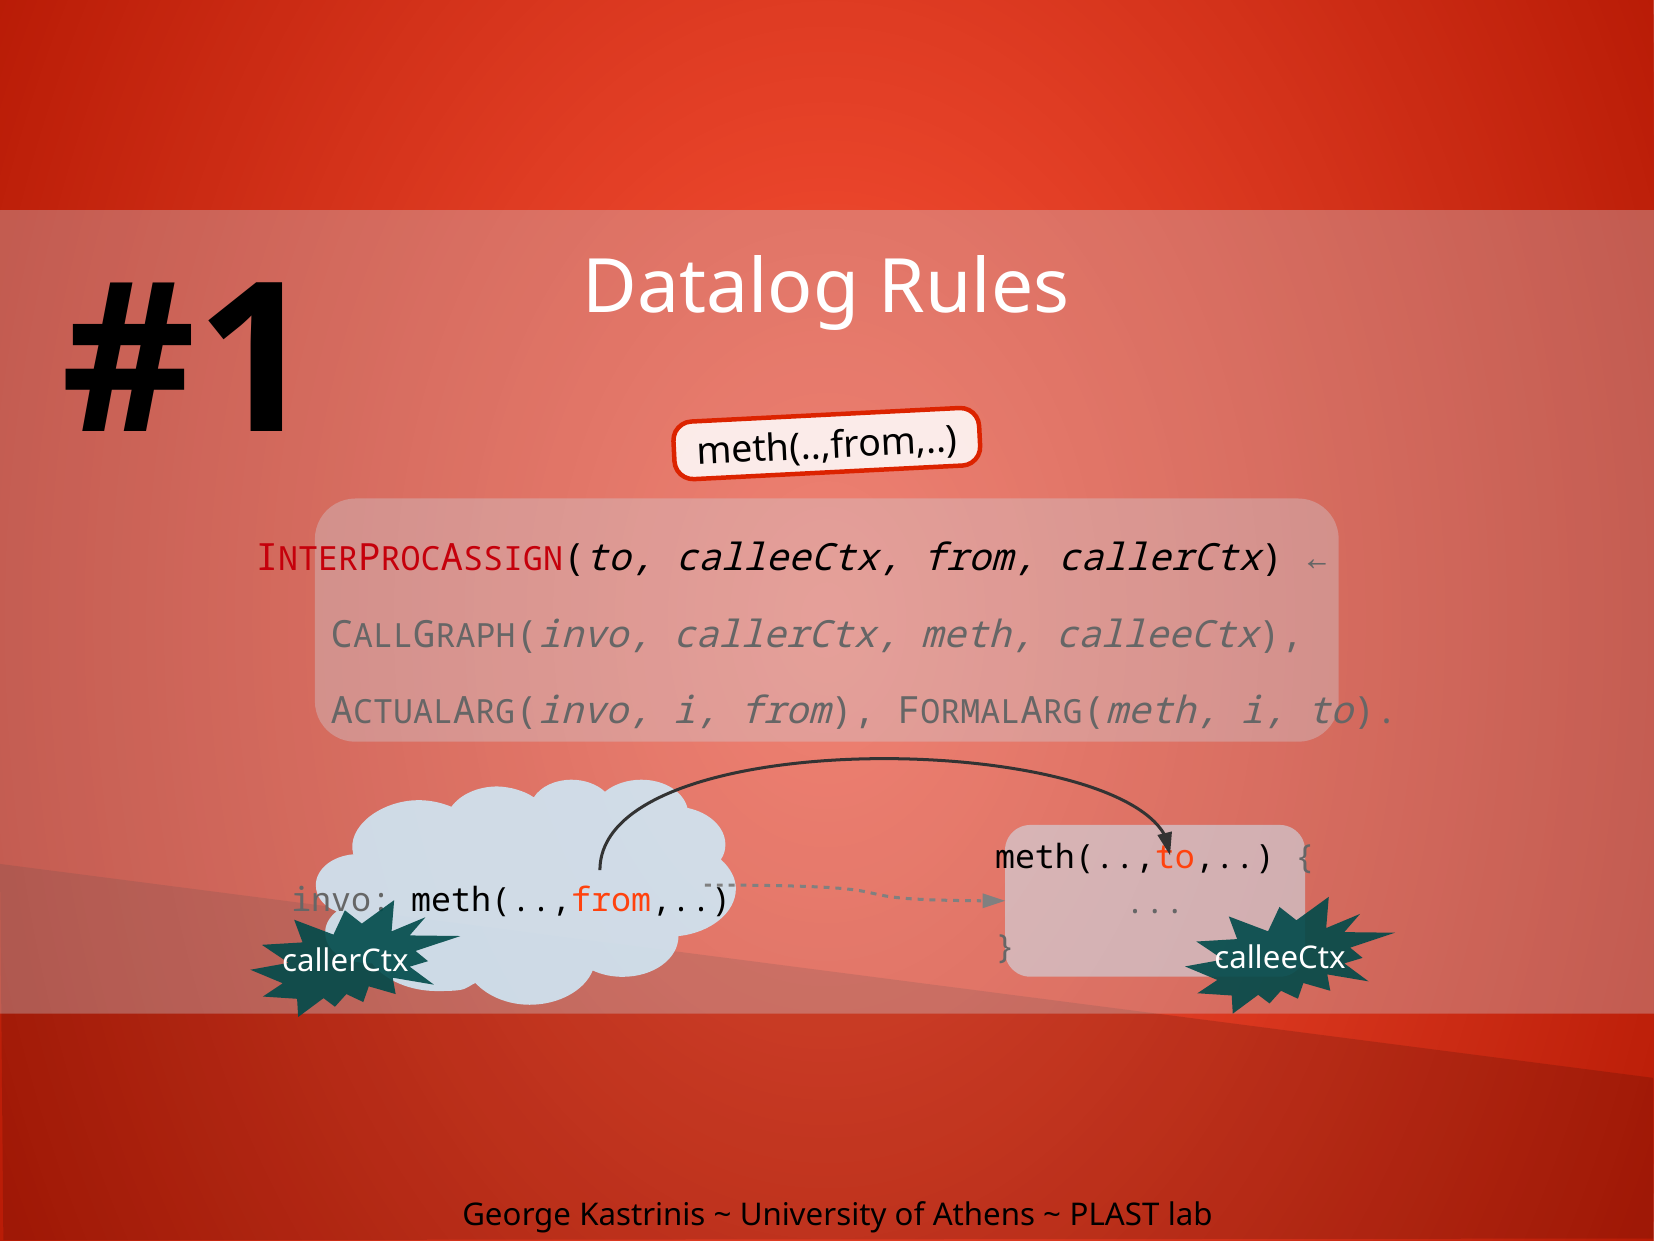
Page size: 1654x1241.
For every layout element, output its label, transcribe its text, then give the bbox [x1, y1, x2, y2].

text_box calleeCtx [1185, 896, 1396, 1014]
text_box [0, 210, 1654, 1014]
text_box [304, 761, 1232, 1014]
text_box INTERPROCASSIGN(to, calleeCtx, from, callerCtx) ← CALLGRAPH(invo, callerCtx, meth, calleeCtx), ACTUALARG(invo, i, from), FORMALARG(meth, i, to). [314, 498, 1339, 742]
text_box callerCtx [250, 900, 461, 1017]
text_box meth(..,to,..) { ... } [1005, 824, 1306, 977]
text_box invo: meth(..,from,..) [315, 779, 736, 1005]
text_box Datalog Rules [568, 225, 1086, 331]
text_box George Kastrinis ~ University of Athens ~ PLAST lab [447, 1185, 1207, 1236]
text_box meth(..,from,..) [673, 408, 981, 480]
text_box #1 [46, 201, 361, 451]
